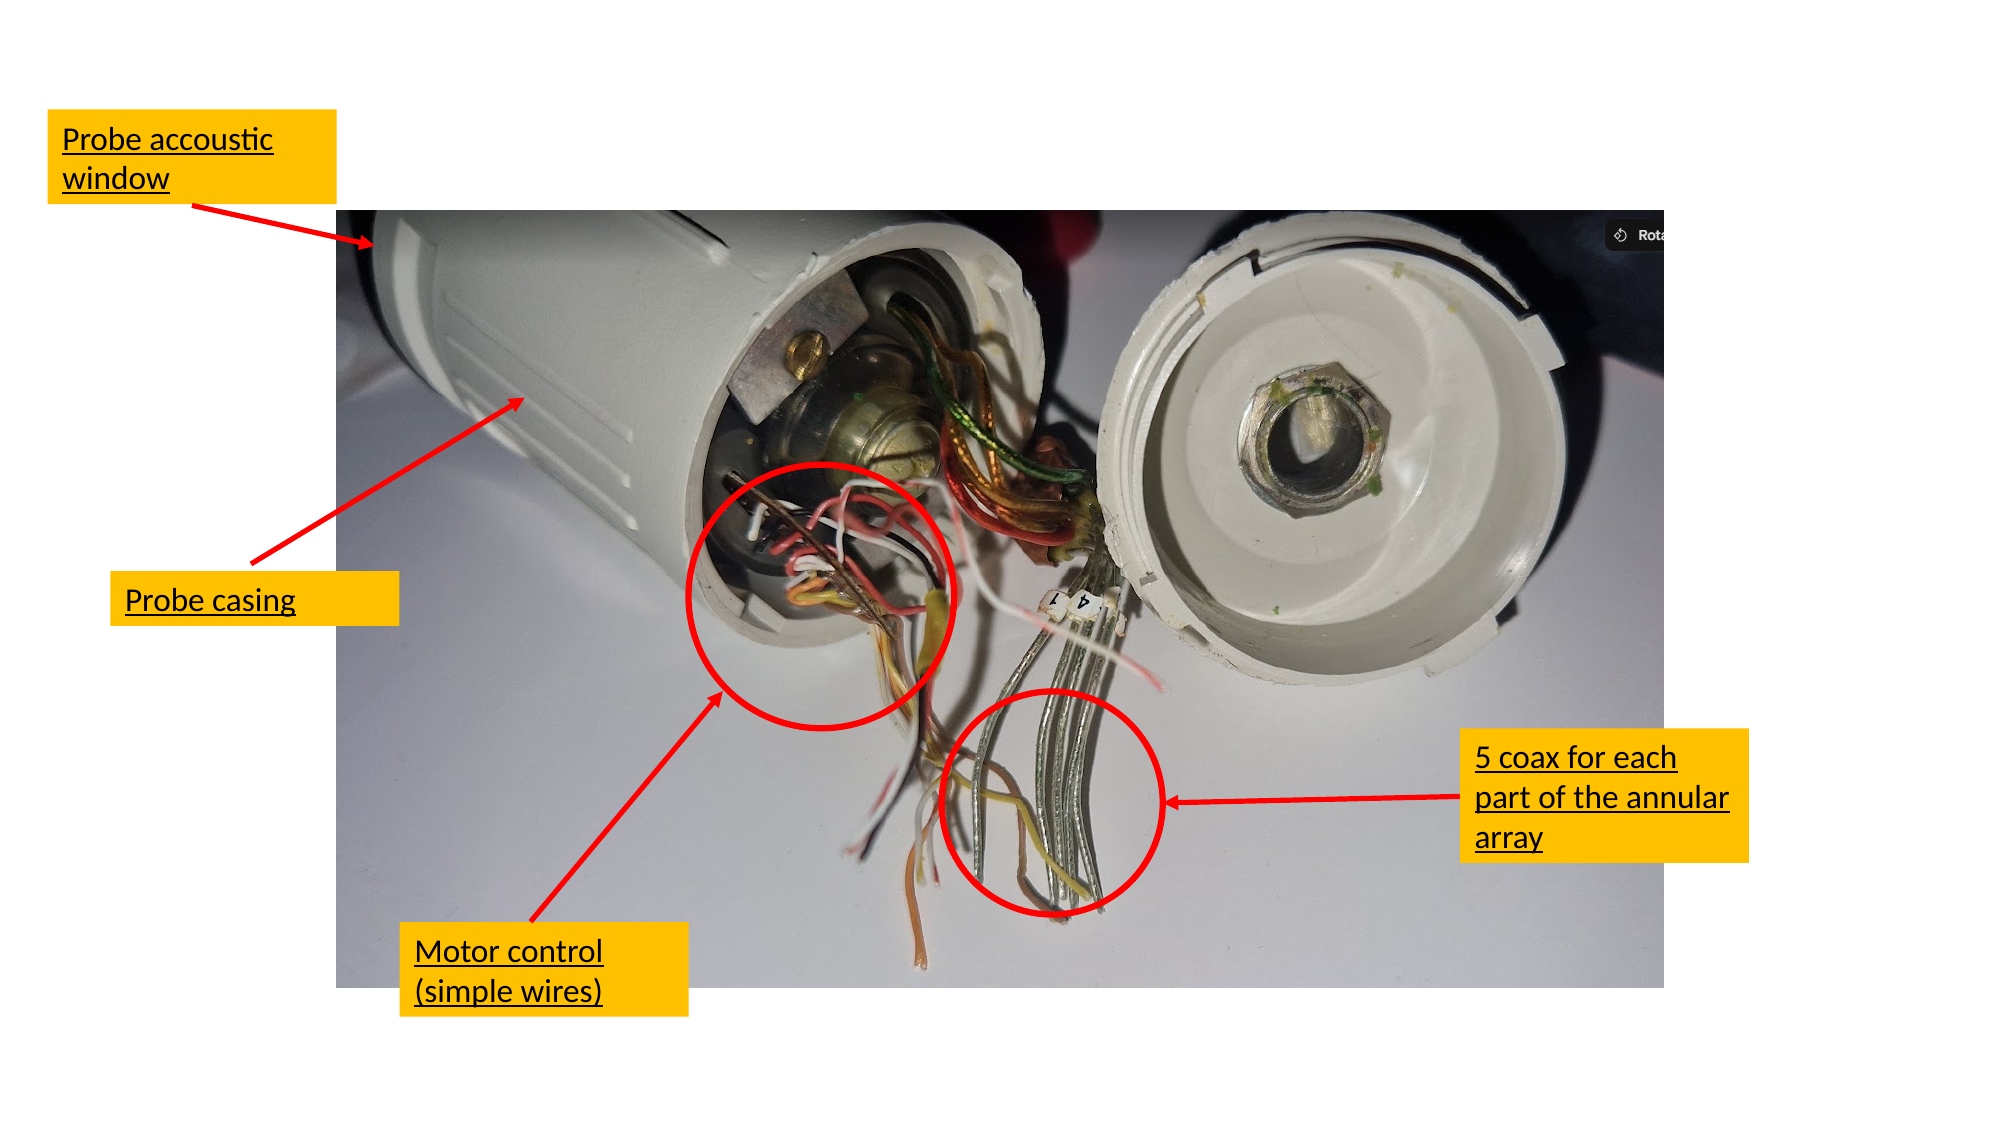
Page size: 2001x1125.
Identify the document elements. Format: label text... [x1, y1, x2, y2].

picture [336, 210, 1664, 988]
text_box Probe accoustic window [47, 109, 337, 205]
text_box Motor control (simple wires) [399, 922, 689, 1017]
picture [945, 695, 1159, 911]
text_box Probe casing [110, 571, 400, 626]
text_box 5 coax for each part of the annular array [1459, 728, 1749, 863]
